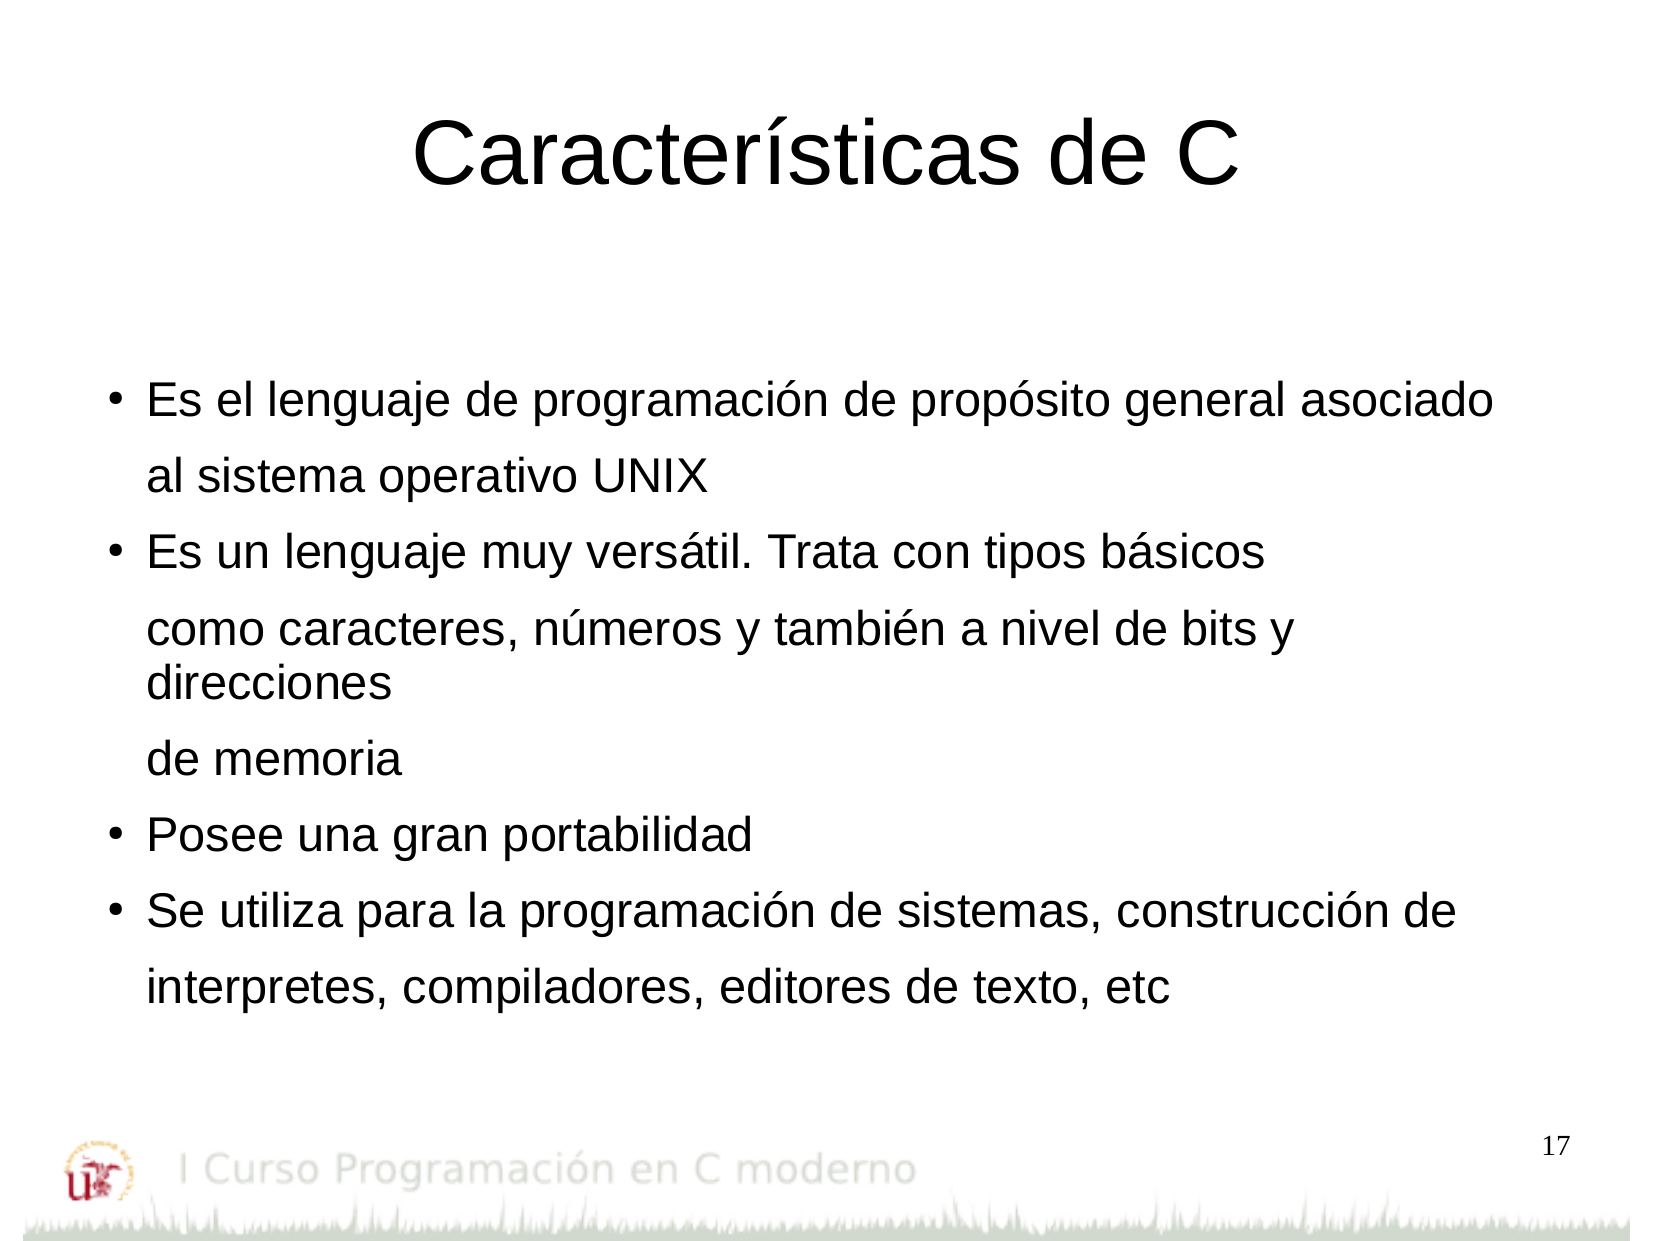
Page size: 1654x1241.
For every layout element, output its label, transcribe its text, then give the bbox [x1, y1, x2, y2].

picture [23, 1136, 1630, 1241]
title Características de C [82, 49, 1571, 257]
list Es el lenguaje de programación de propósito general asociado al sistema operativo UNIX Es un lenguaje muy versátil. Trata con tipos básicos como caracteres, números y también a nivel de bits y direcciones de memoria Posee una gran portabilidad Se utiliza para la programación de sistemas, construcción de interpretes, compiladores, editores de texto, etc [94, 296, 1550, 1016]
